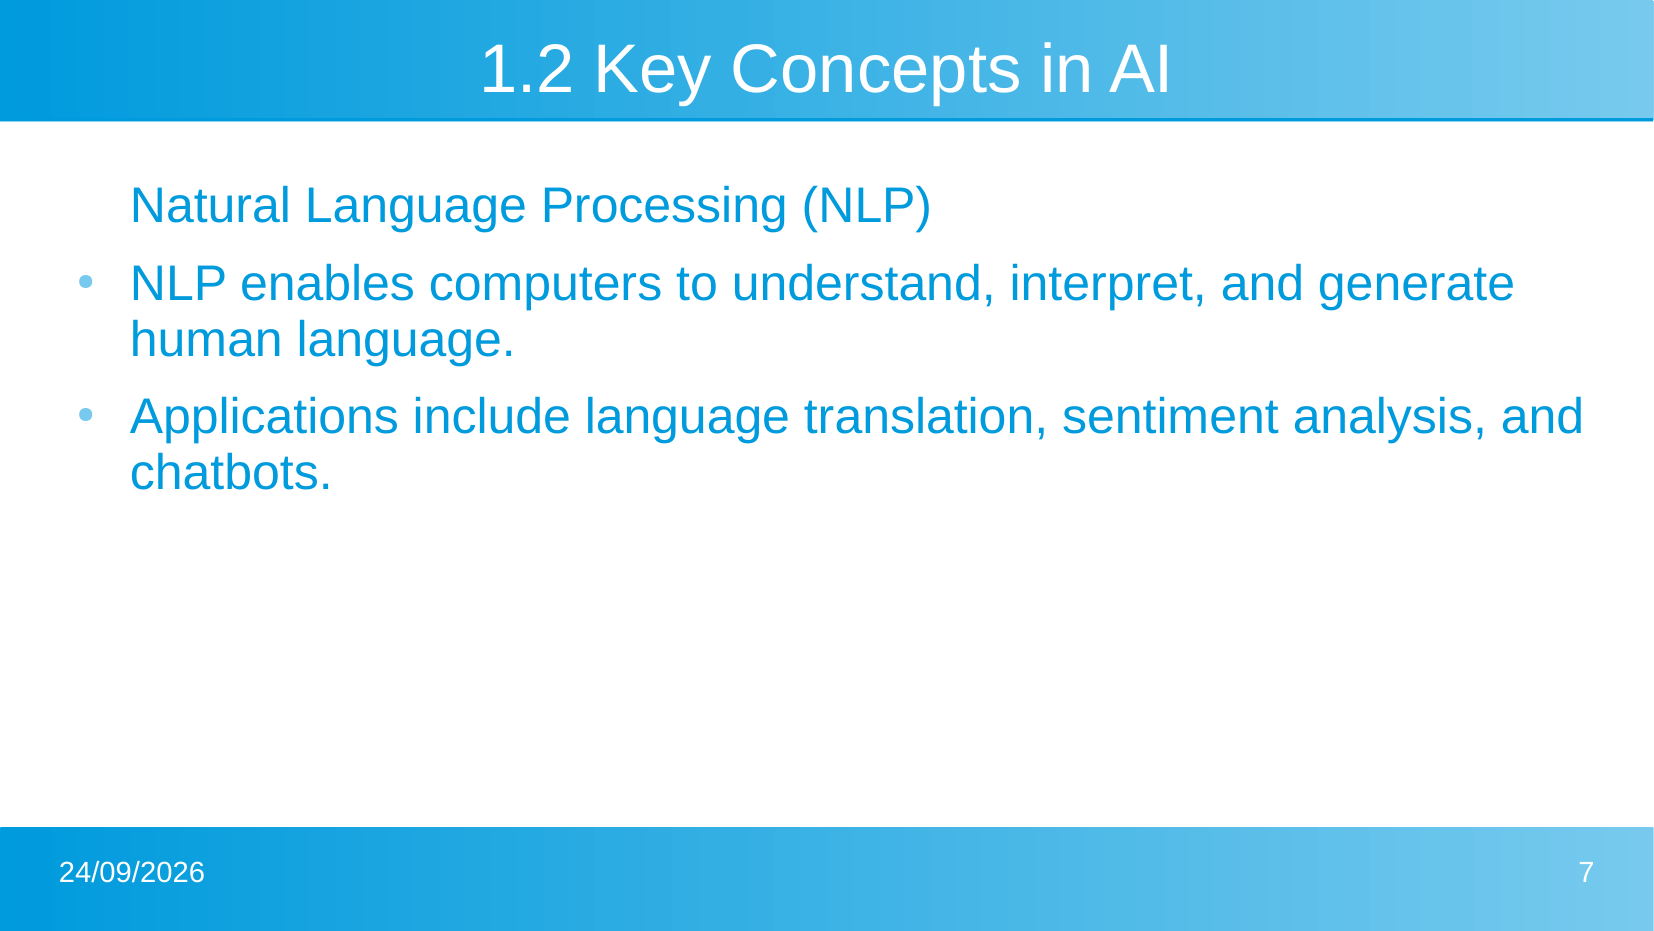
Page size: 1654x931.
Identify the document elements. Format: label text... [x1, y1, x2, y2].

title 1.2 Key Concepts in AI [59, 29, 1595, 108]
list Natural Language Processing (NLP) NLP enables computers to understand, interpret, and generate human language. Applications include language translation, sentiment analysis, and chatbots. [59, 177, 1595, 768]
